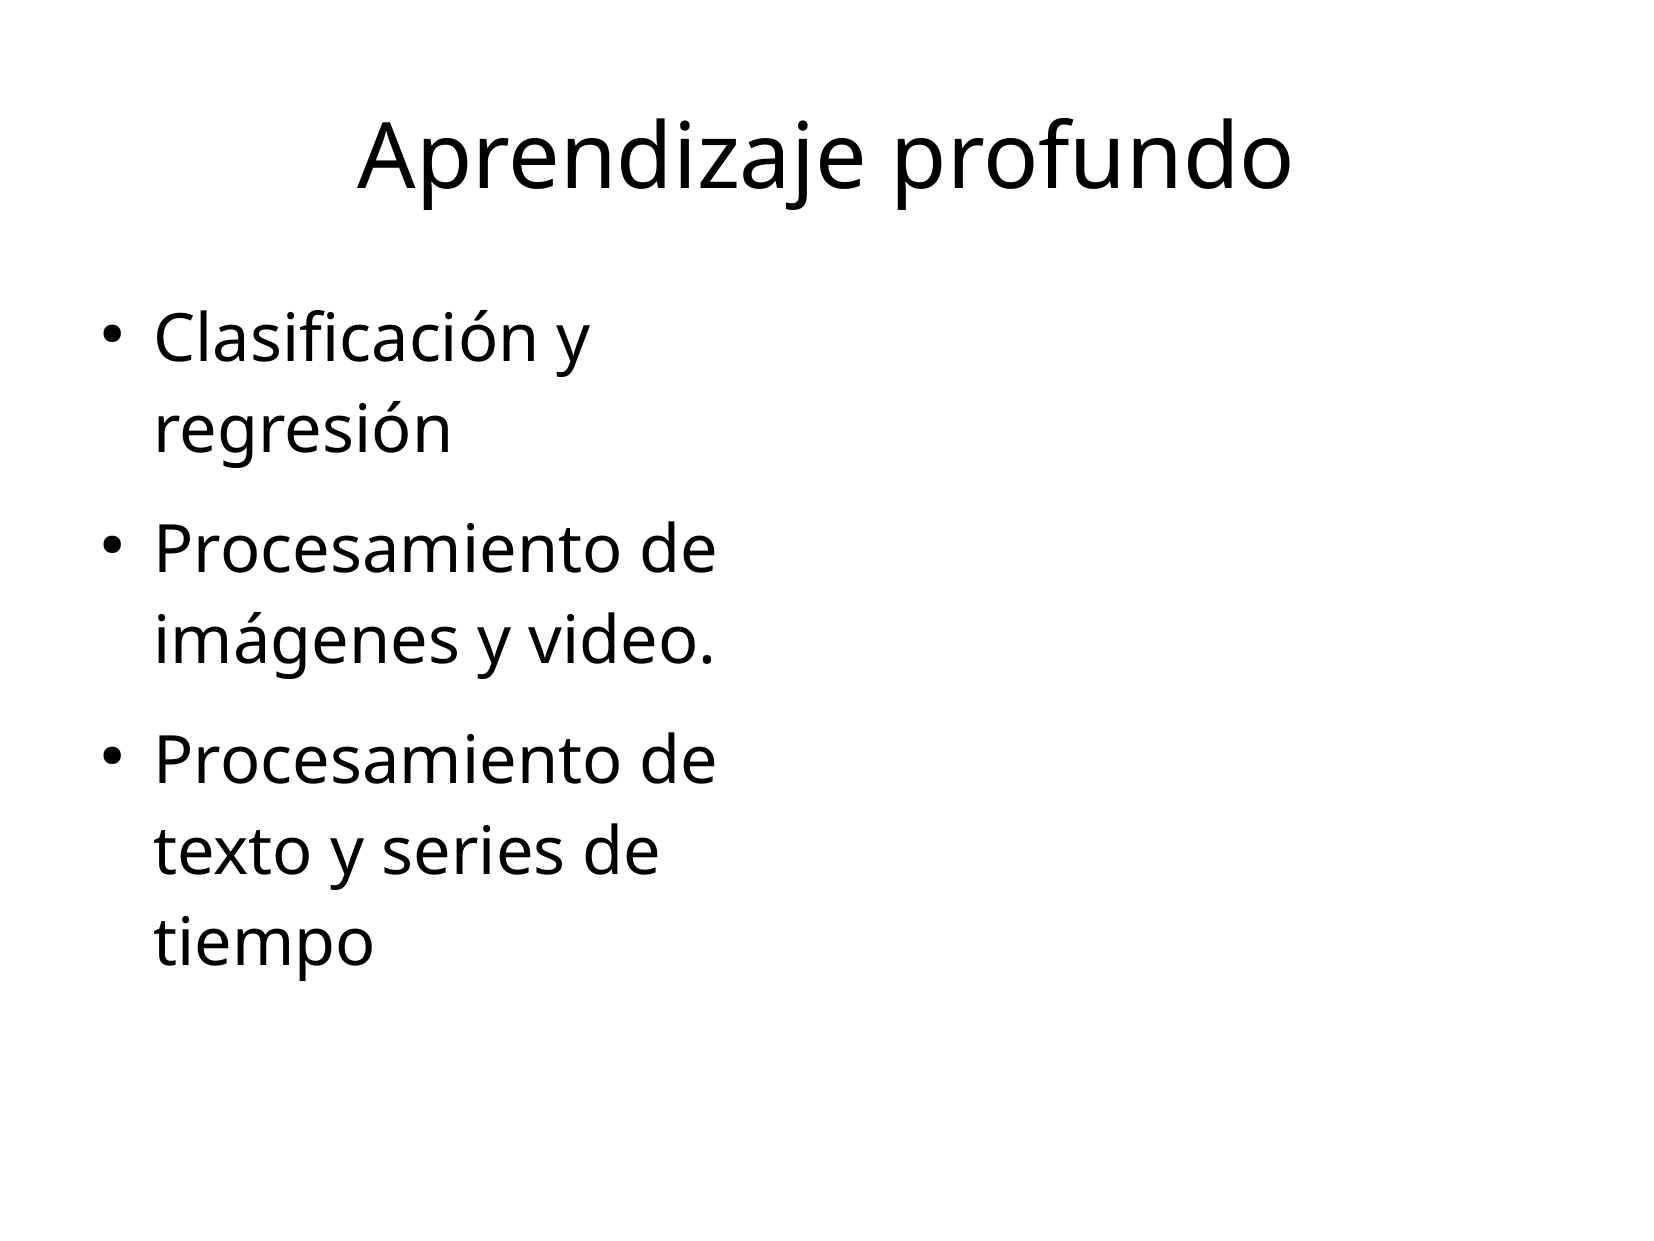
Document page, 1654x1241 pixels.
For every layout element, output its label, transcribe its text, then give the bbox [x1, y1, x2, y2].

title Aprendizaje profundo [82, 49, 1571, 257]
list Clasificación y regresión Procesamiento de imágenes y video. Procesamiento de texto y series de tiempo [82, 290, 809, 1010]
